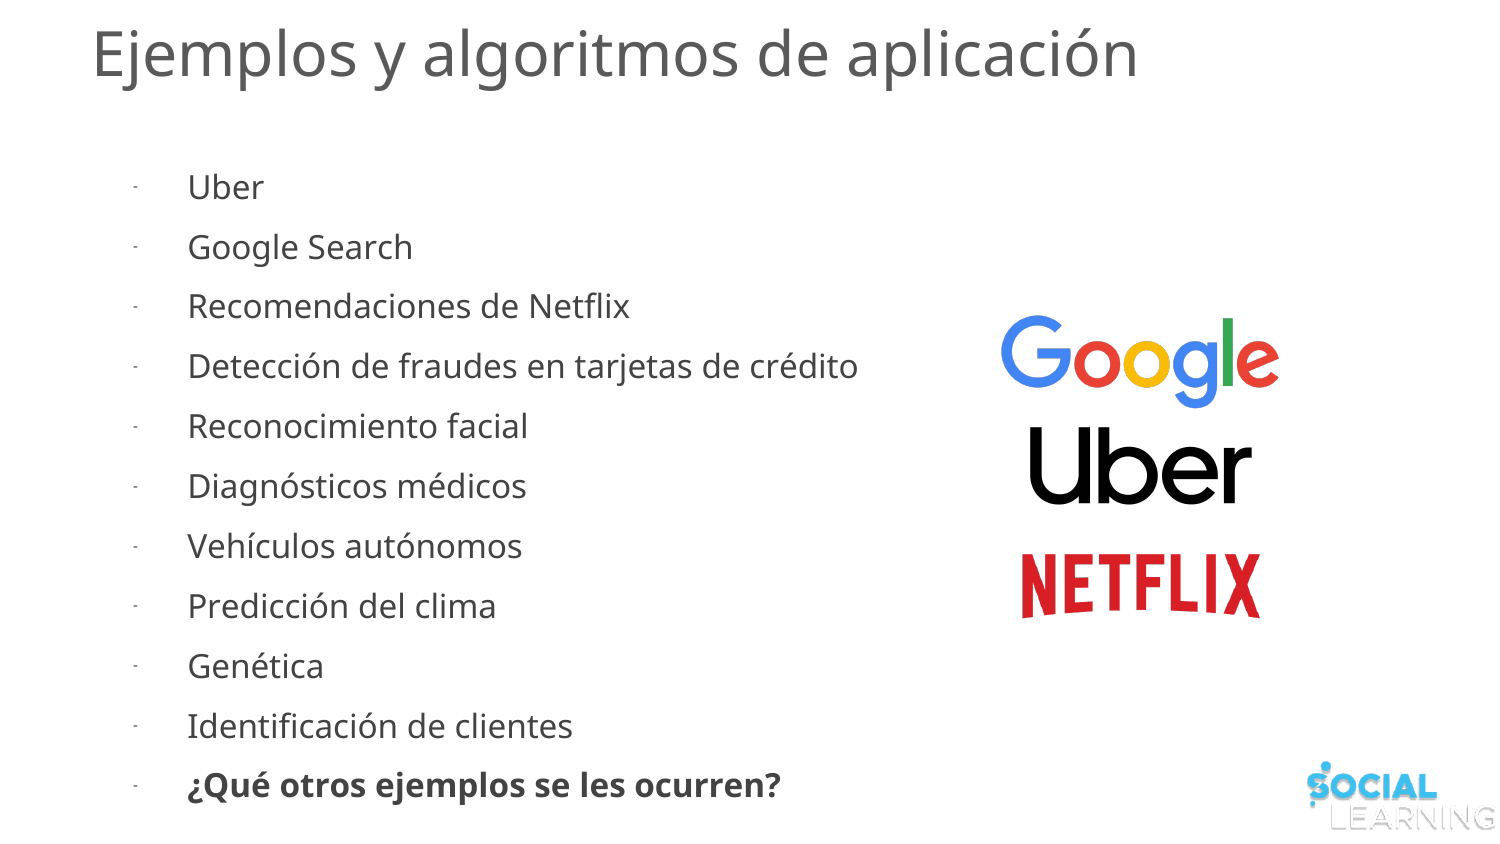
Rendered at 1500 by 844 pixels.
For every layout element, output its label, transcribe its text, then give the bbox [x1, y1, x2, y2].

text_box Ejemplos y algoritmos de aplicación [76, 0, 1281, 130]
picture [1302, 744, 1500, 844]
picture [1001, 516, 1281, 656]
text_box Uber Google Search Recomendaciones de Netflix Detección de fraudes en tarjetas de crédito Reconocimiento facial Diagnósticos médicos Vehículos autónomos Predicción del clima Genética Identificación de clientes ¿Qué otros ejemplos se les ocurren? [76, 130, 1302, 844]
picture [1001, 315, 1281, 411]
picture [1029, 426, 1253, 505]
